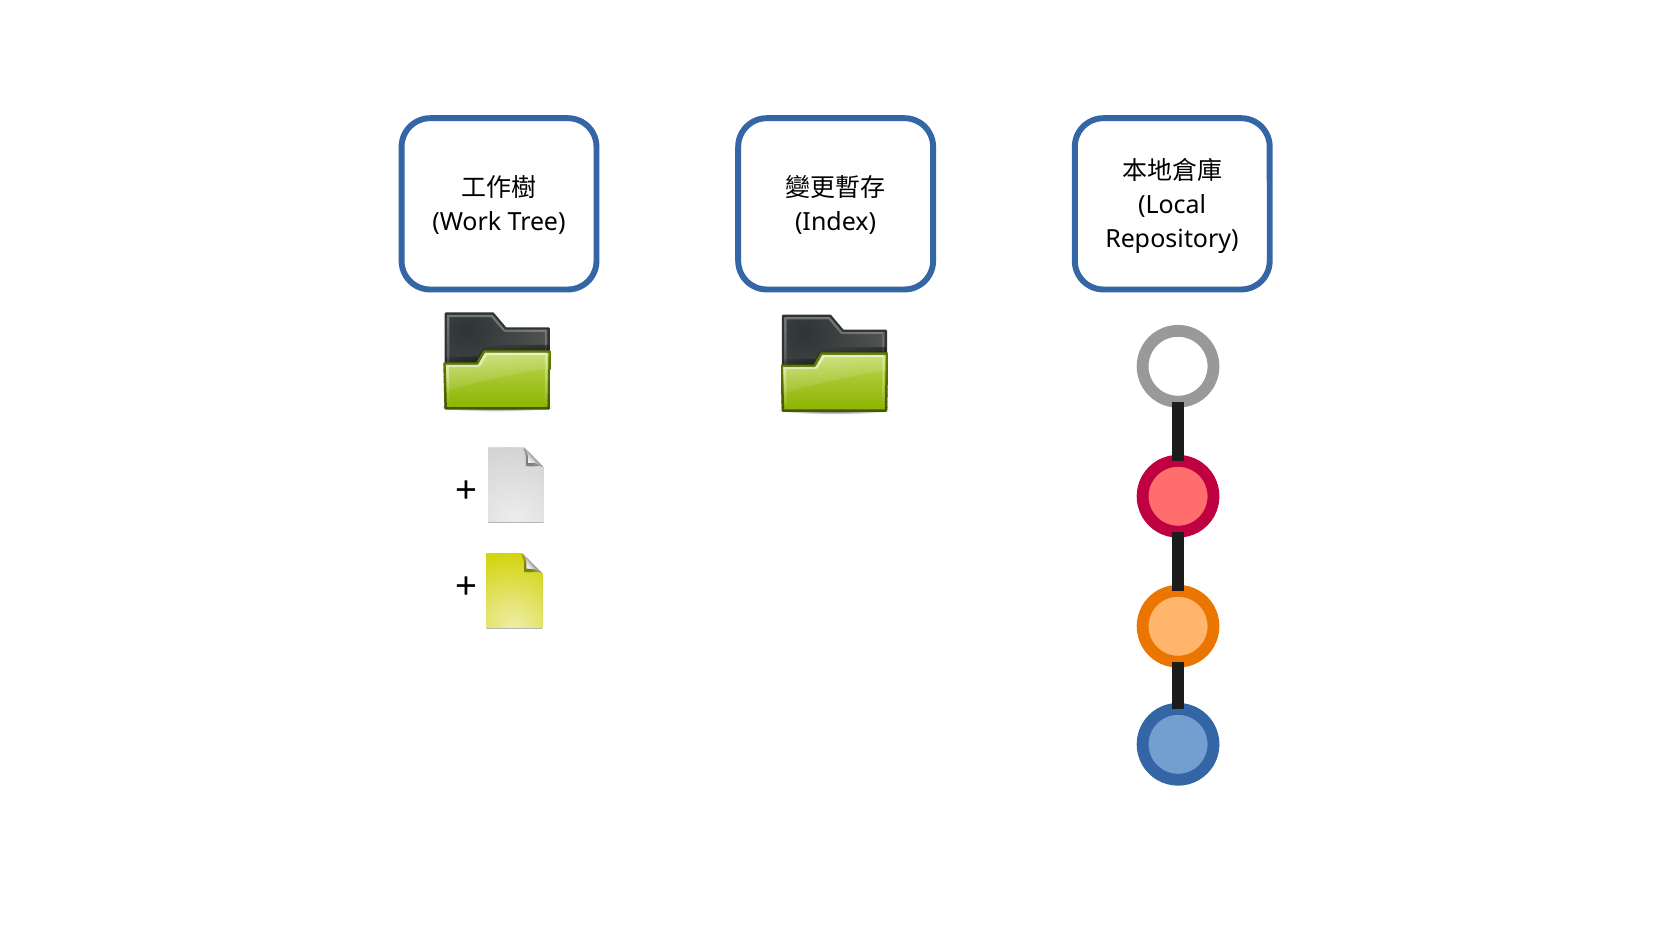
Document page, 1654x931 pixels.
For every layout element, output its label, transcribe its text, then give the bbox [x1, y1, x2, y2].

picture [439, 303, 555, 418]
text_box 本地倉庫 (Local Repository) [1074, 118, 1270, 290]
text_box 變更暫存 (Index) [738, 118, 934, 290]
text_box + [440, 557, 493, 615]
text_box [1142, 709, 1214, 780]
picture [472, 549, 556, 634]
text_box [1142, 591, 1214, 662]
text_box [1142, 330, 1214, 402]
text_box + [440, 460, 493, 518]
picture [474, 443, 558, 528]
text_box 工作樹 (Work Tree) [401, 118, 597, 290]
picture [777, 305, 892, 420]
text_box [1142, 461, 1214, 532]
